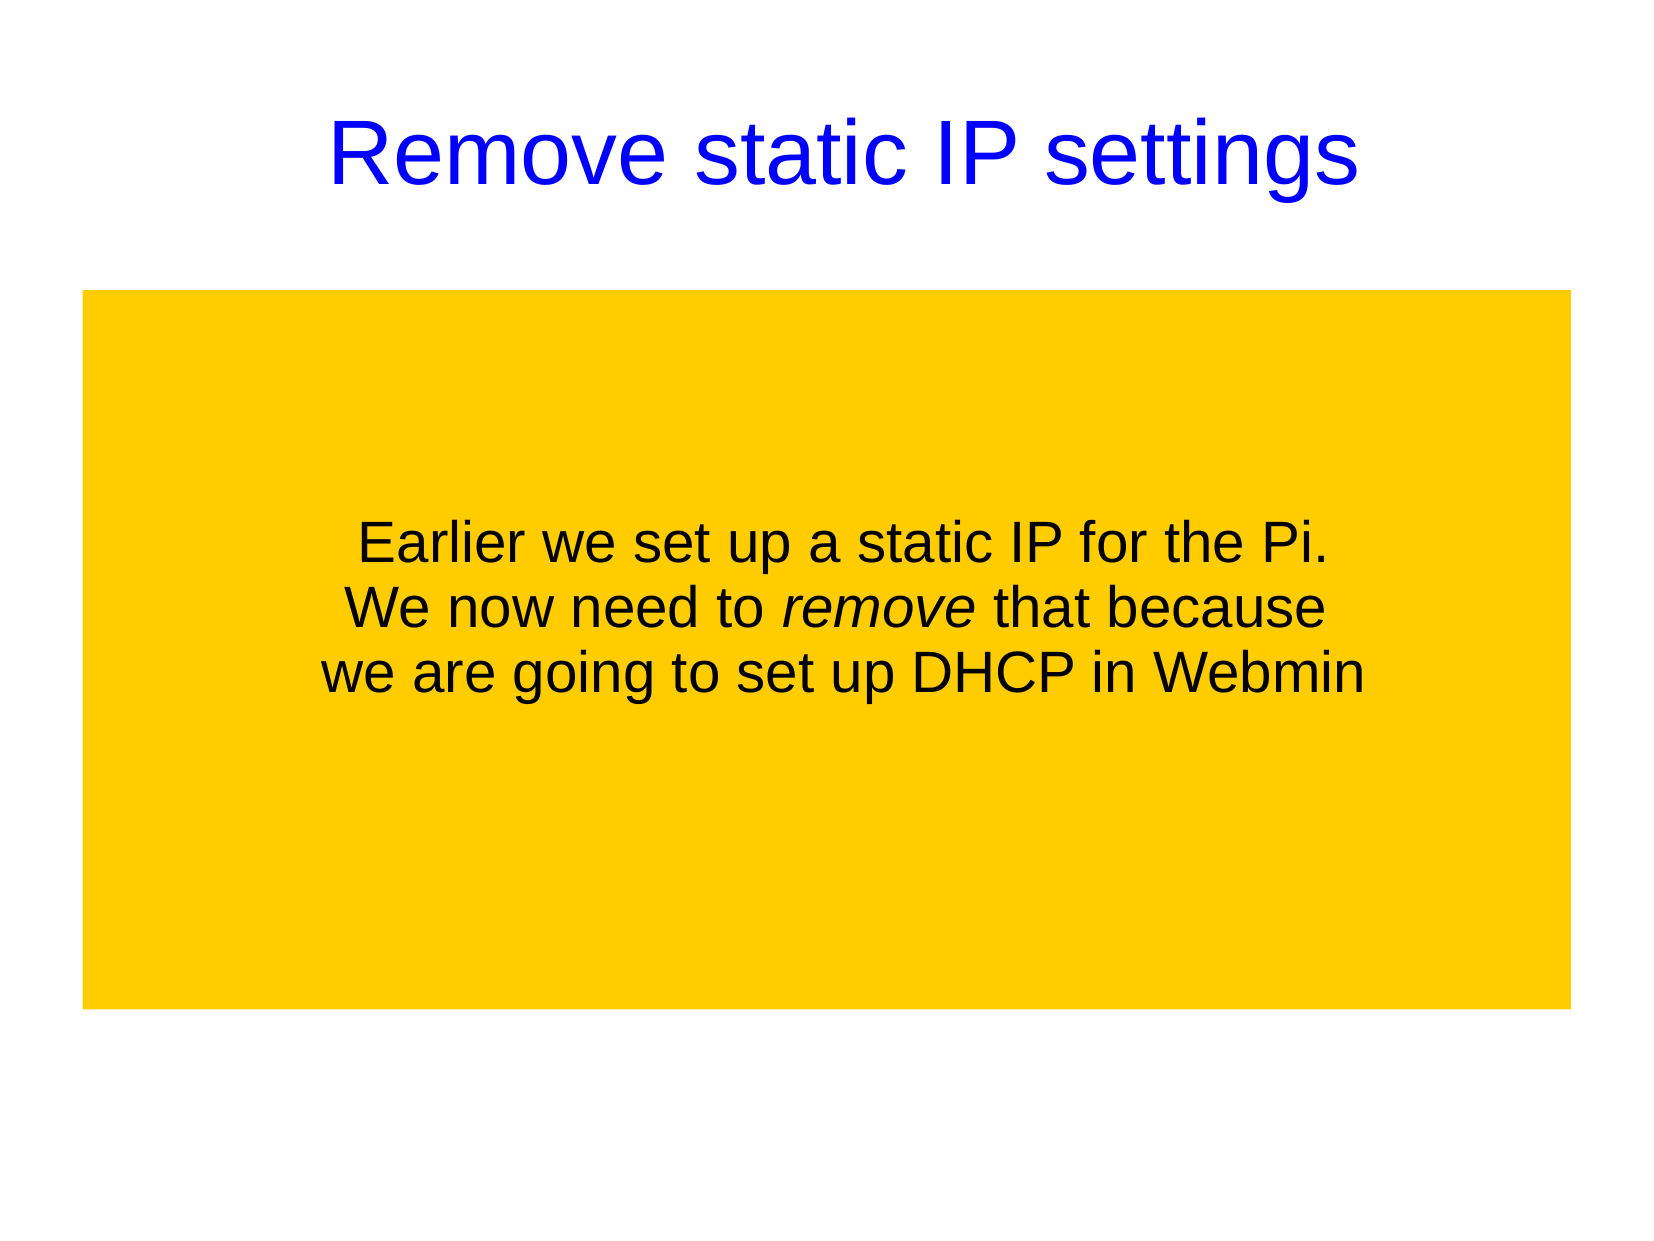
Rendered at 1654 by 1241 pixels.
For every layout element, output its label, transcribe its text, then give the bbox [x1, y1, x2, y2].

subtitle Earlier we set up a static IP for the Pi. We now need to remove that because we are going to set up DHCP in Webmin [82, 290, 1571, 1010]
title Remove static IP settings [82, 49, 1571, 257]
